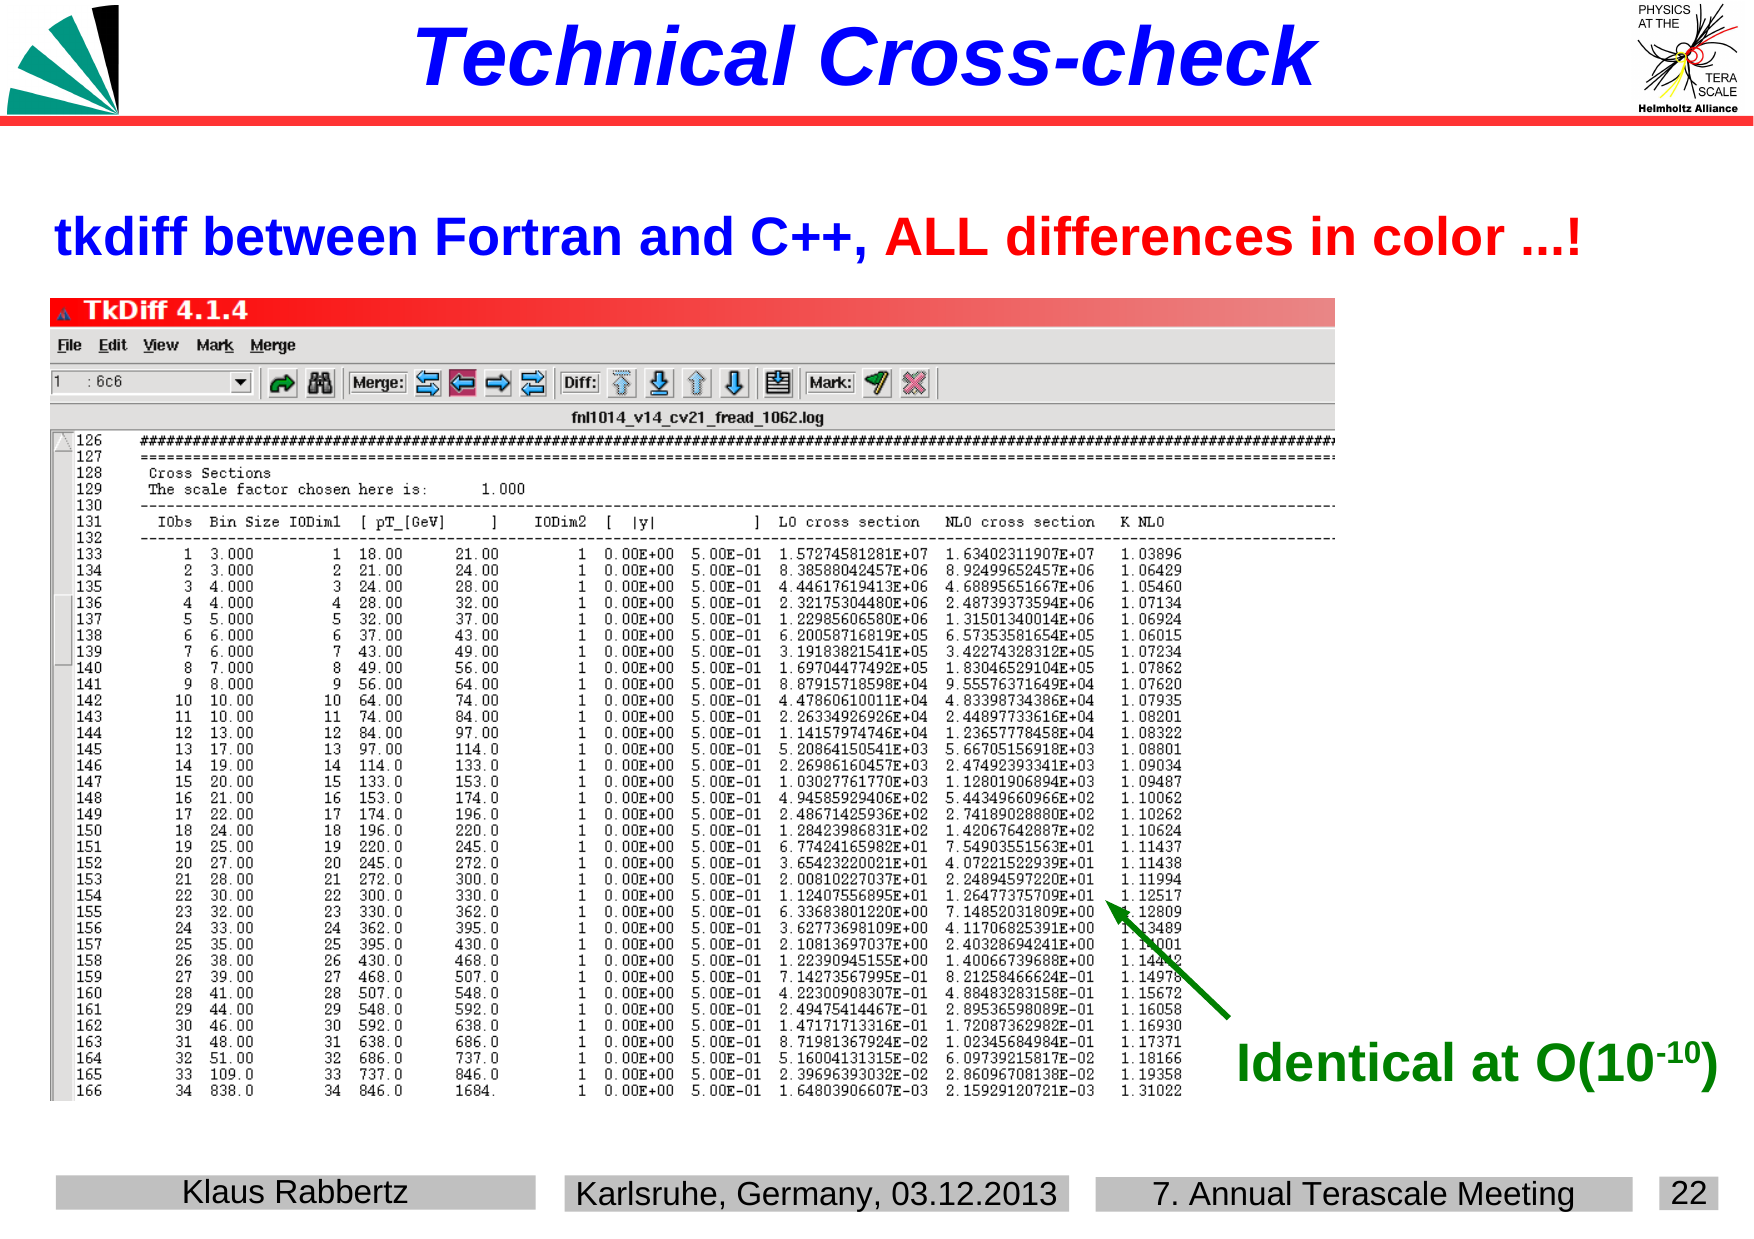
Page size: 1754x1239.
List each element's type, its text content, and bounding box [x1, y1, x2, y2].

text_box Identical at O(10-10) [1225, 1026, 1732, 1100]
title Technical Cross-check [123, 0, 1606, 114]
picture [50, 298, 1335, 1101]
picture [7, 5, 119, 116]
text_box tkdiff between Fortran and C++, ALL differences in color ...! [43, 200, 1597, 274]
picture [1631, 1, 1745, 115]
